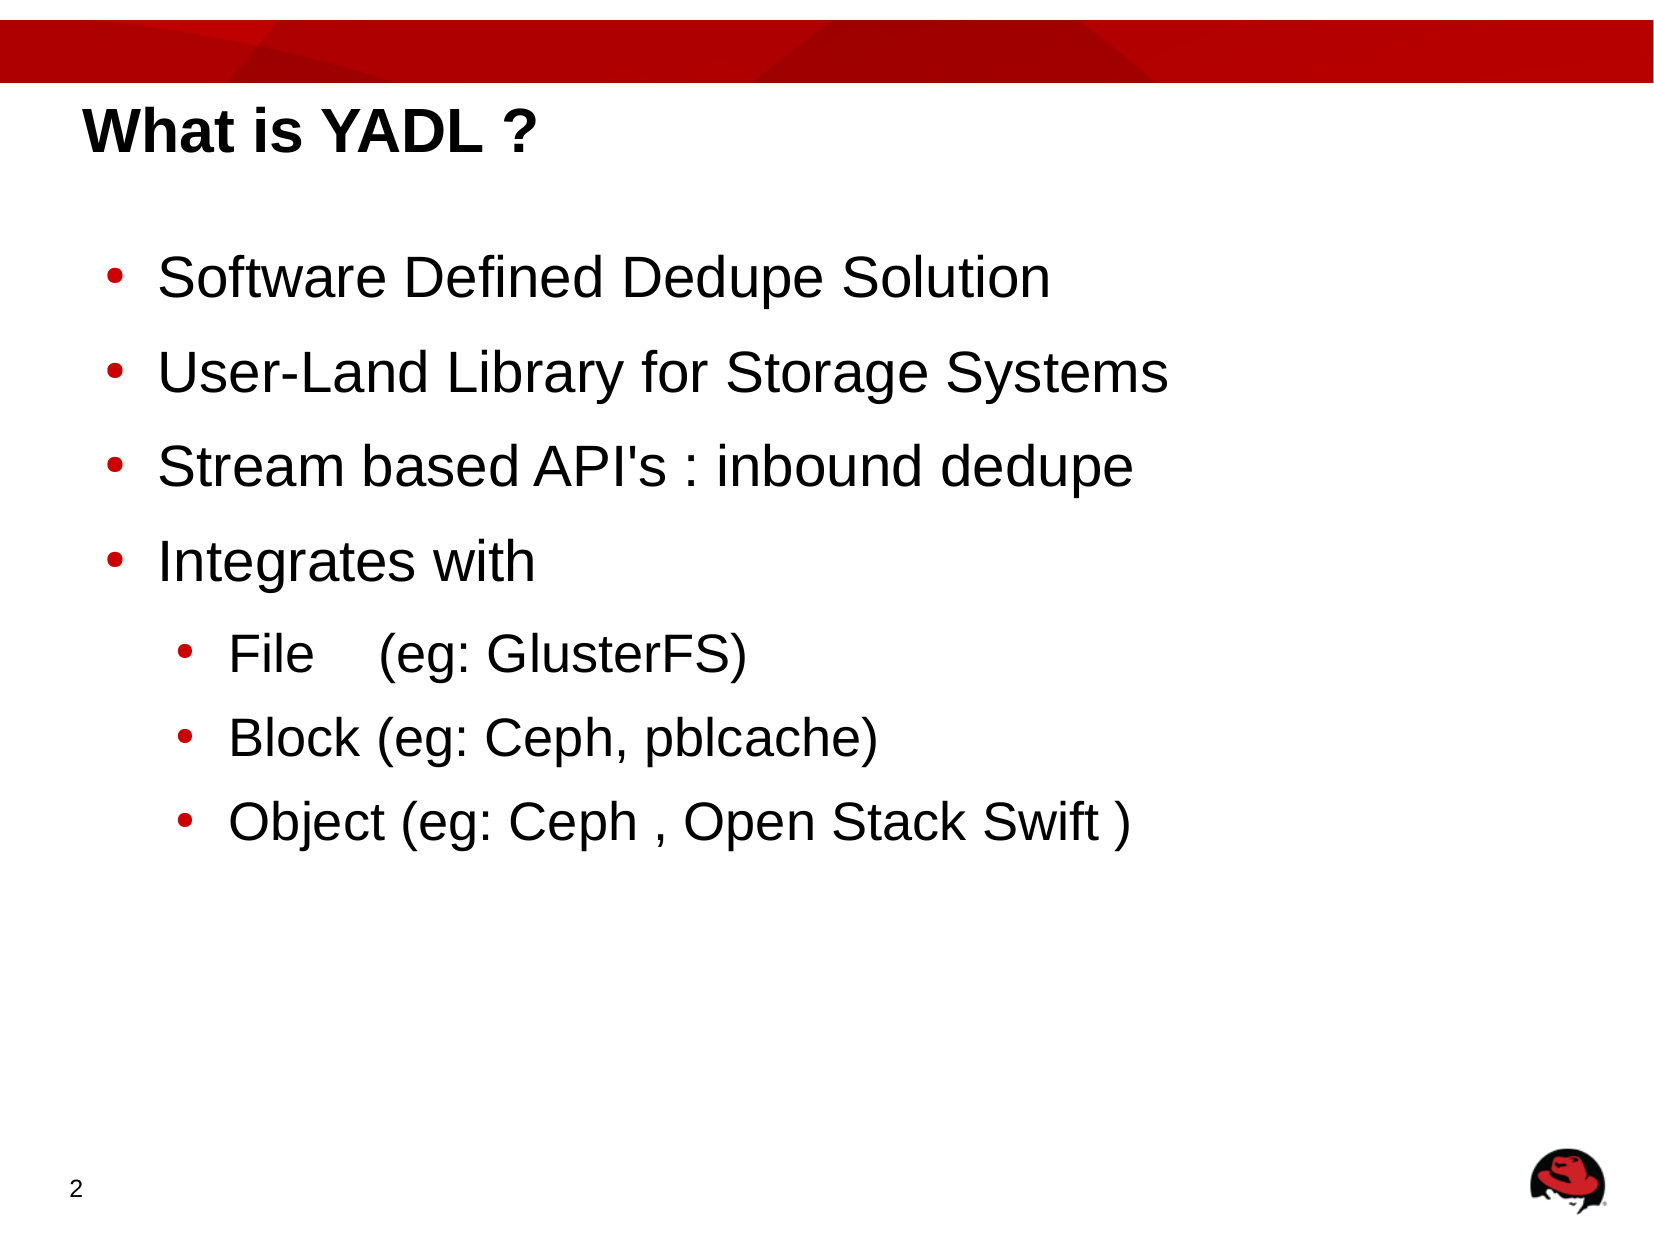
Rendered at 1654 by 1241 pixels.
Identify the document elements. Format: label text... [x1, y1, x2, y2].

picture [1529, 1146, 1613, 1224]
picture [0, 20, 1654, 83]
title What is YADL ? [82, 37, 1571, 226]
list Software Defined Dedupe Solution User-Land Library for Storage Systems Stream based API's : inbound dedupe Integrates with File (eg: GlusterFS) Block (eg: Ceph, pblcache) Object (eg: Ceph , Open Stack Swift ) [86, 244, 1576, 1039]
